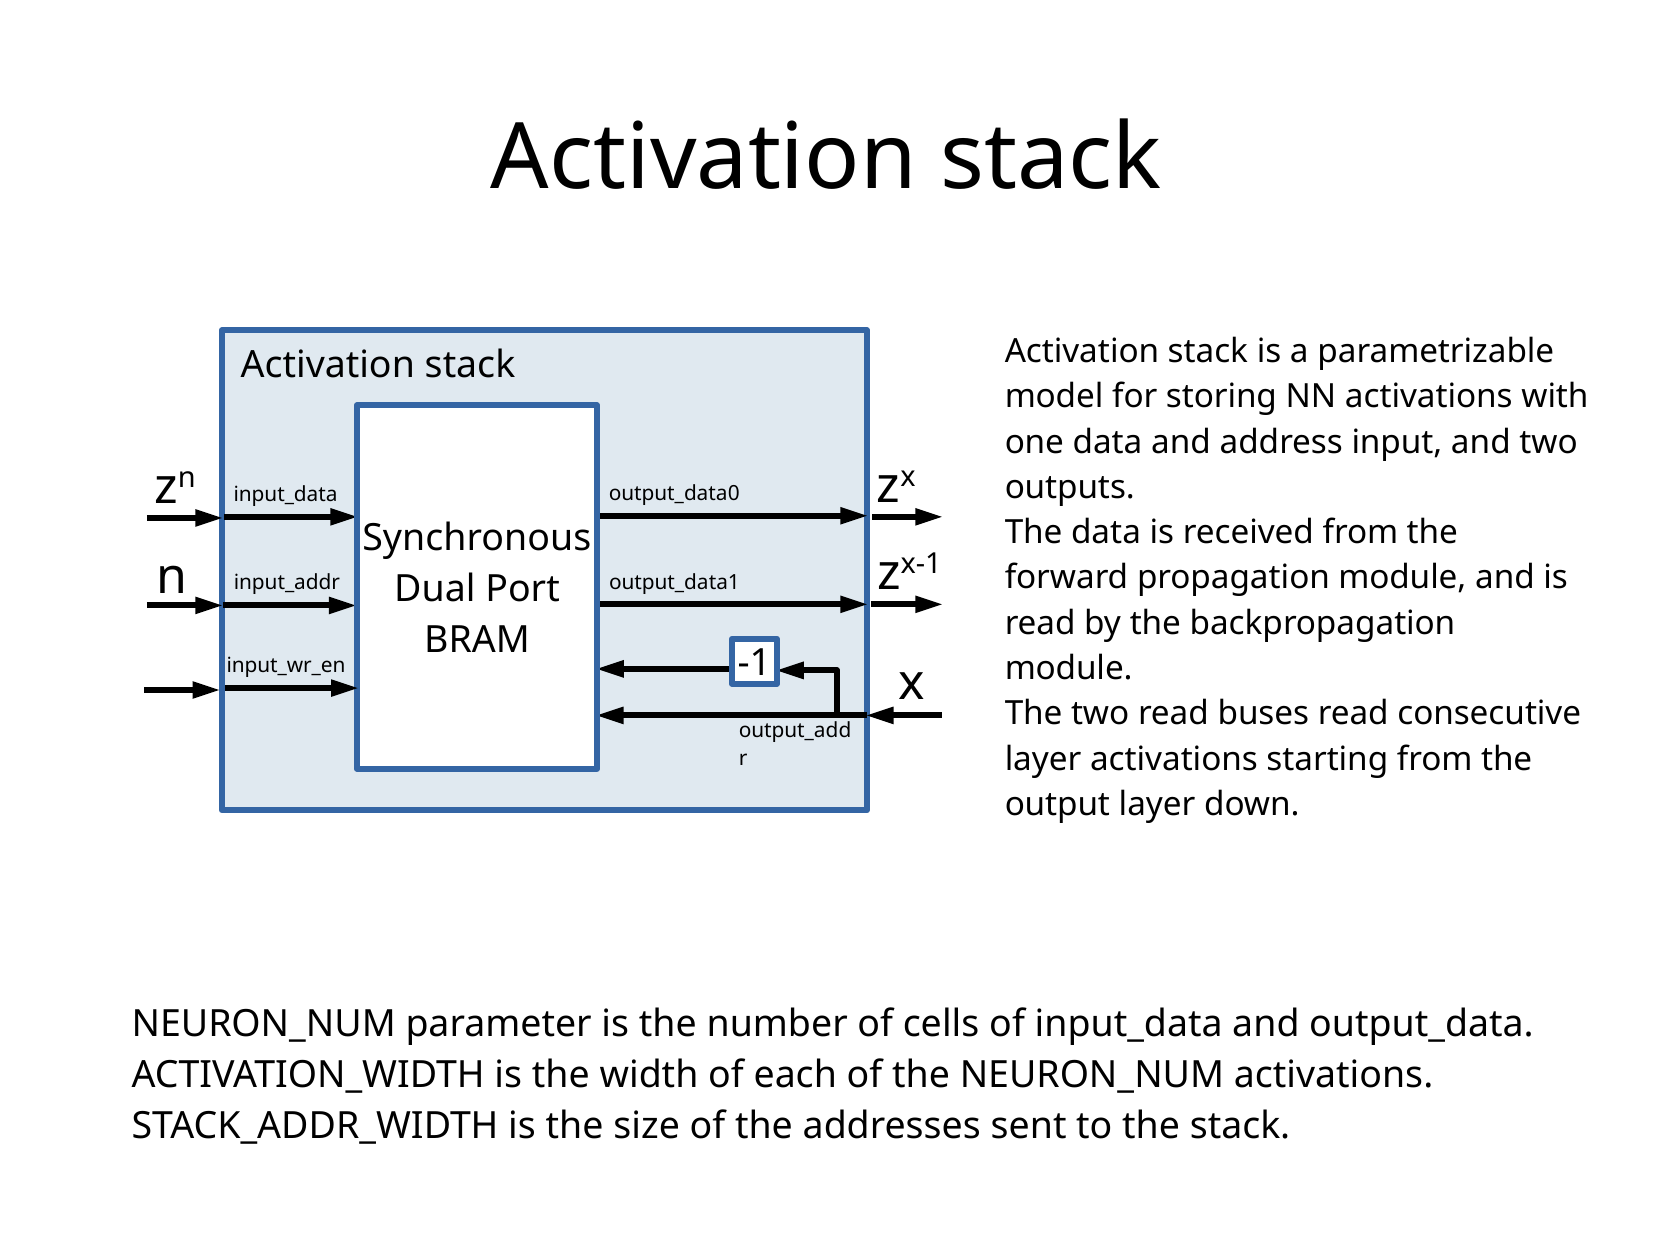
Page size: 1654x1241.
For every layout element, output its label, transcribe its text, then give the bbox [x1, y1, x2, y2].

text_box output_data0 [594, 471, 763, 559]
text_box -1 [731, 638, 777, 684]
text_box output_addr [724, 707, 875, 827]
text_box zx-1 [862, 528, 959, 648]
text_box zn [139, 442, 236, 562]
text_box [544, 330, 867, 513]
text_box output_data1 [594, 559, 763, 679]
text_box input_wr_en [211, 642, 379, 762]
text_box Synchronous Dual Port BRAM [356, 405, 597, 769]
text_box n [141, 532, 219, 652]
text_box [763, 518, 862, 602]
text_box [597, 671, 834, 715]
text_box [221, 330, 356, 471]
text_box input_data [218, 471, 356, 591]
text_box [221, 716, 724, 811]
text_box [763, 607, 867, 707]
text_box Activation stack [225, 330, 544, 425]
text_box Activation stack is a parametrizable model for storing NN activations with one data and address input, and two outputs. The data is received from the forward propagation module, and is read by the backpropagation module. The two read buses read consecutive layer activations starting from the output layer down. [990, 319, 1606, 886]
text_box NEURON_NUM parameter is the number of cells of input_data and output_data. ACTIVATION_WIDTH is the width of each of the NEURON_NUM activations. STACK_ADDR_WIDTH is the size of the addresses sent to the stack. [116, 989, 1561, 1171]
title Activation stack [82, 49, 1571, 257]
text_box zx [862, 441, 956, 528]
text_box x [884, 638, 961, 758]
text_box input_addr [219, 559, 356, 642]
